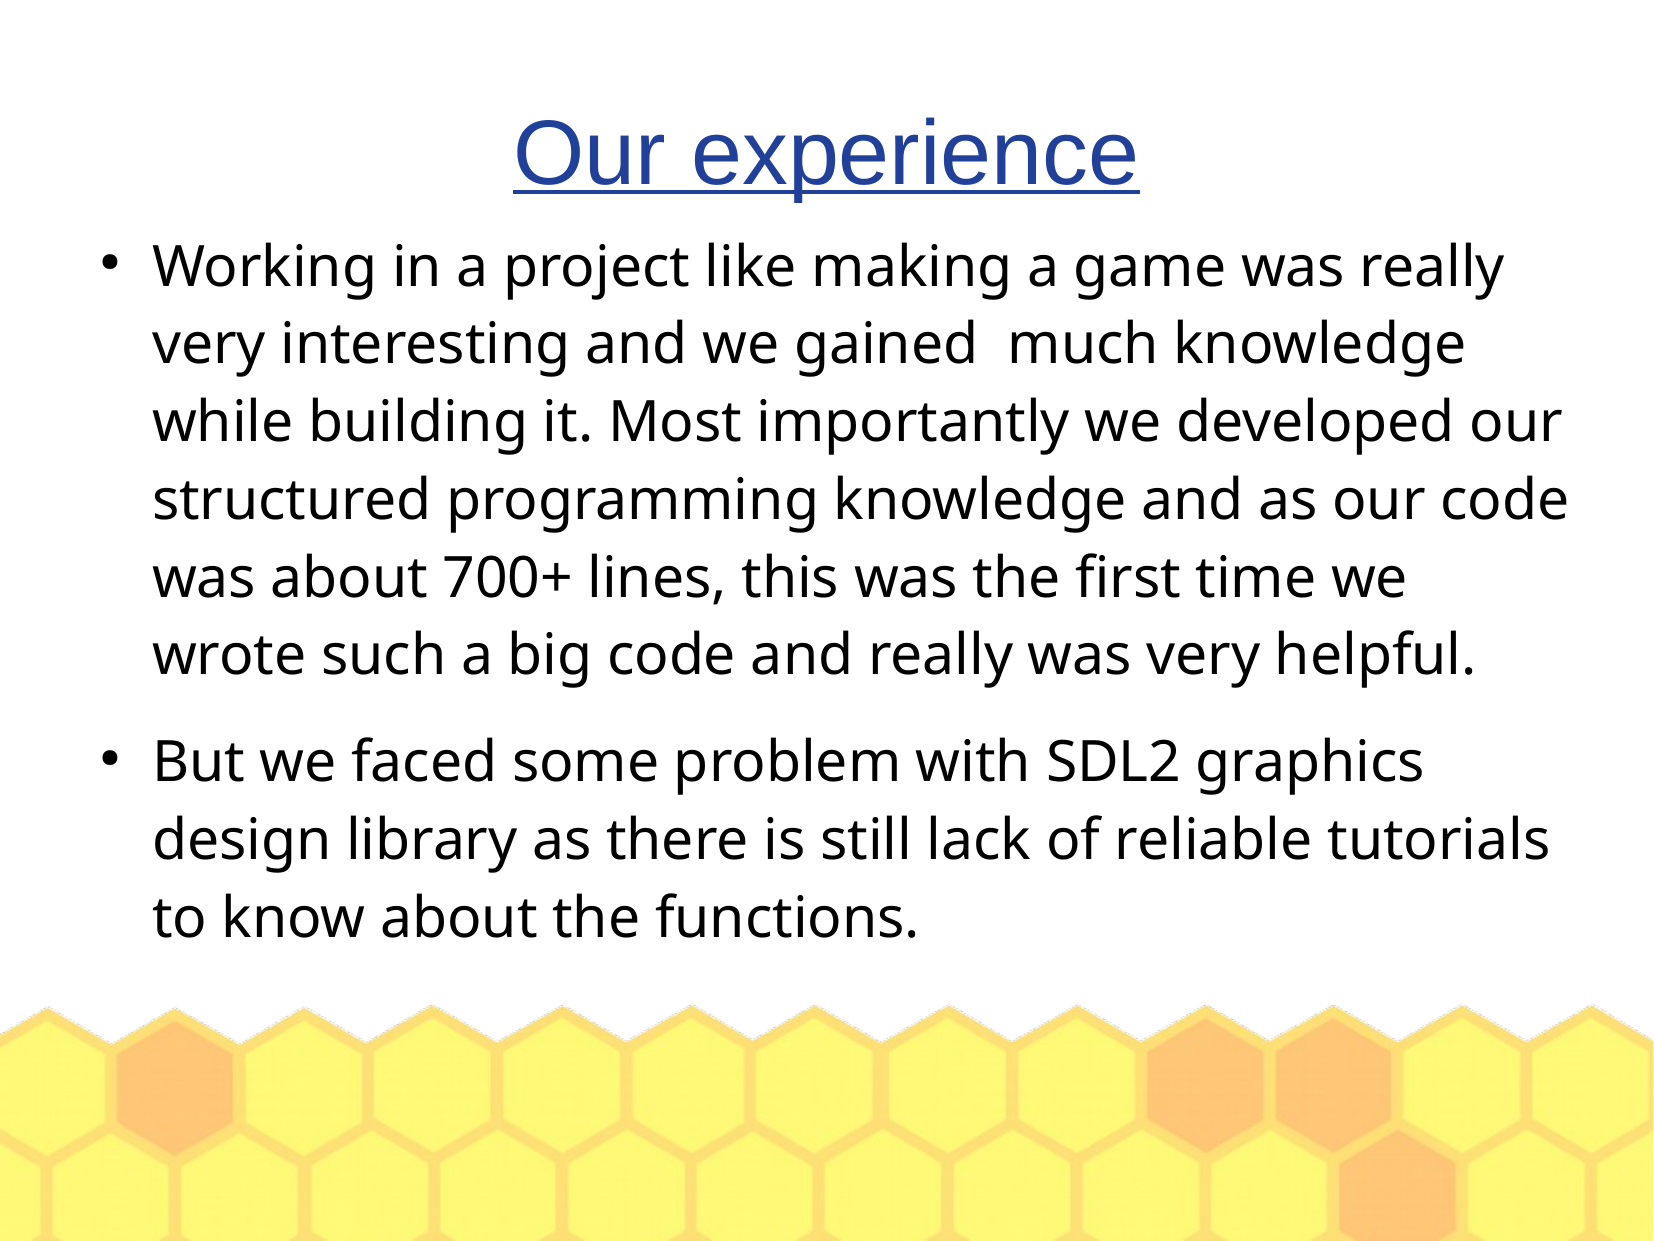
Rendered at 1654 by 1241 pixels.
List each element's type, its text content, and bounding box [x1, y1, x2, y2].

list Working in a project like making a game was really very interesting and we gained much knowledge while building it. Most importantly we developed our structured programming knowledge and as our code was about 700+ lines, this was the first time we wrote such a big code and really was very helpful. But we faced some problem with SDL2 graphics design library as there is still lack of reliable tutorials to know about the functions. [82, 225, 1571, 991]
picture [0, 1001, 1654, 1241]
title Our experience [82, 49, 1571, 225]
